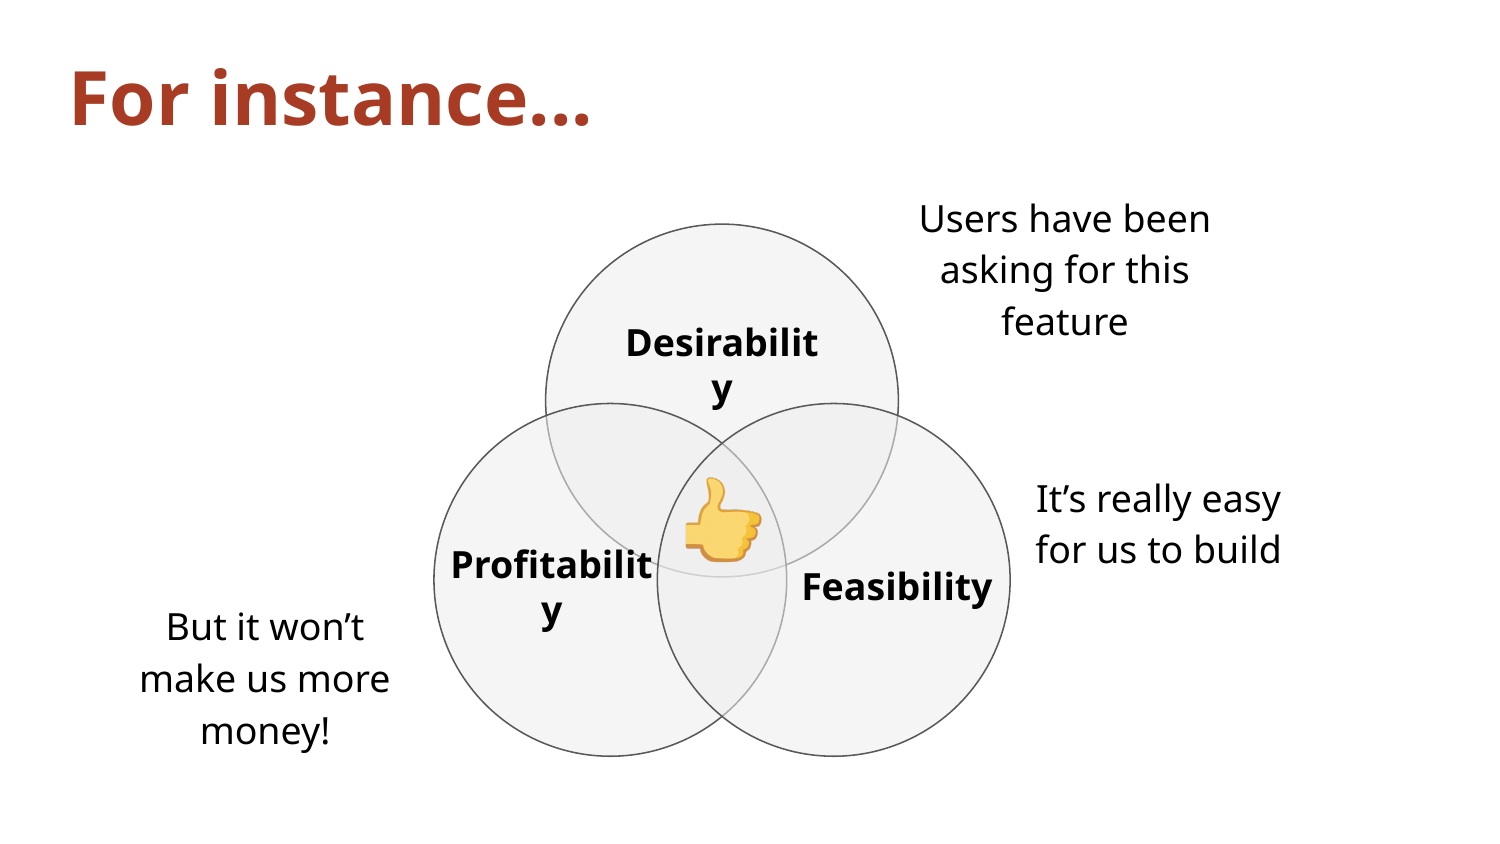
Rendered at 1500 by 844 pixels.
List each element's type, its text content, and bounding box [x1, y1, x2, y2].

text_box Feasibility [779, 536, 1015, 635]
text_box It’s really easy for us to build [991, 470, 1326, 569]
picture [681, 476, 768, 563]
text_box [439, 224, 1002, 757]
text_box Users have been asking for this feature [878, 216, 1252, 315]
text_box Desirability [604, 314, 840, 413]
text_box Profitability [433, 536, 670, 635]
text_box But it won’t make us more money! [98, 624, 432, 724]
text_box For instance... [53, 39, 1391, 152]
